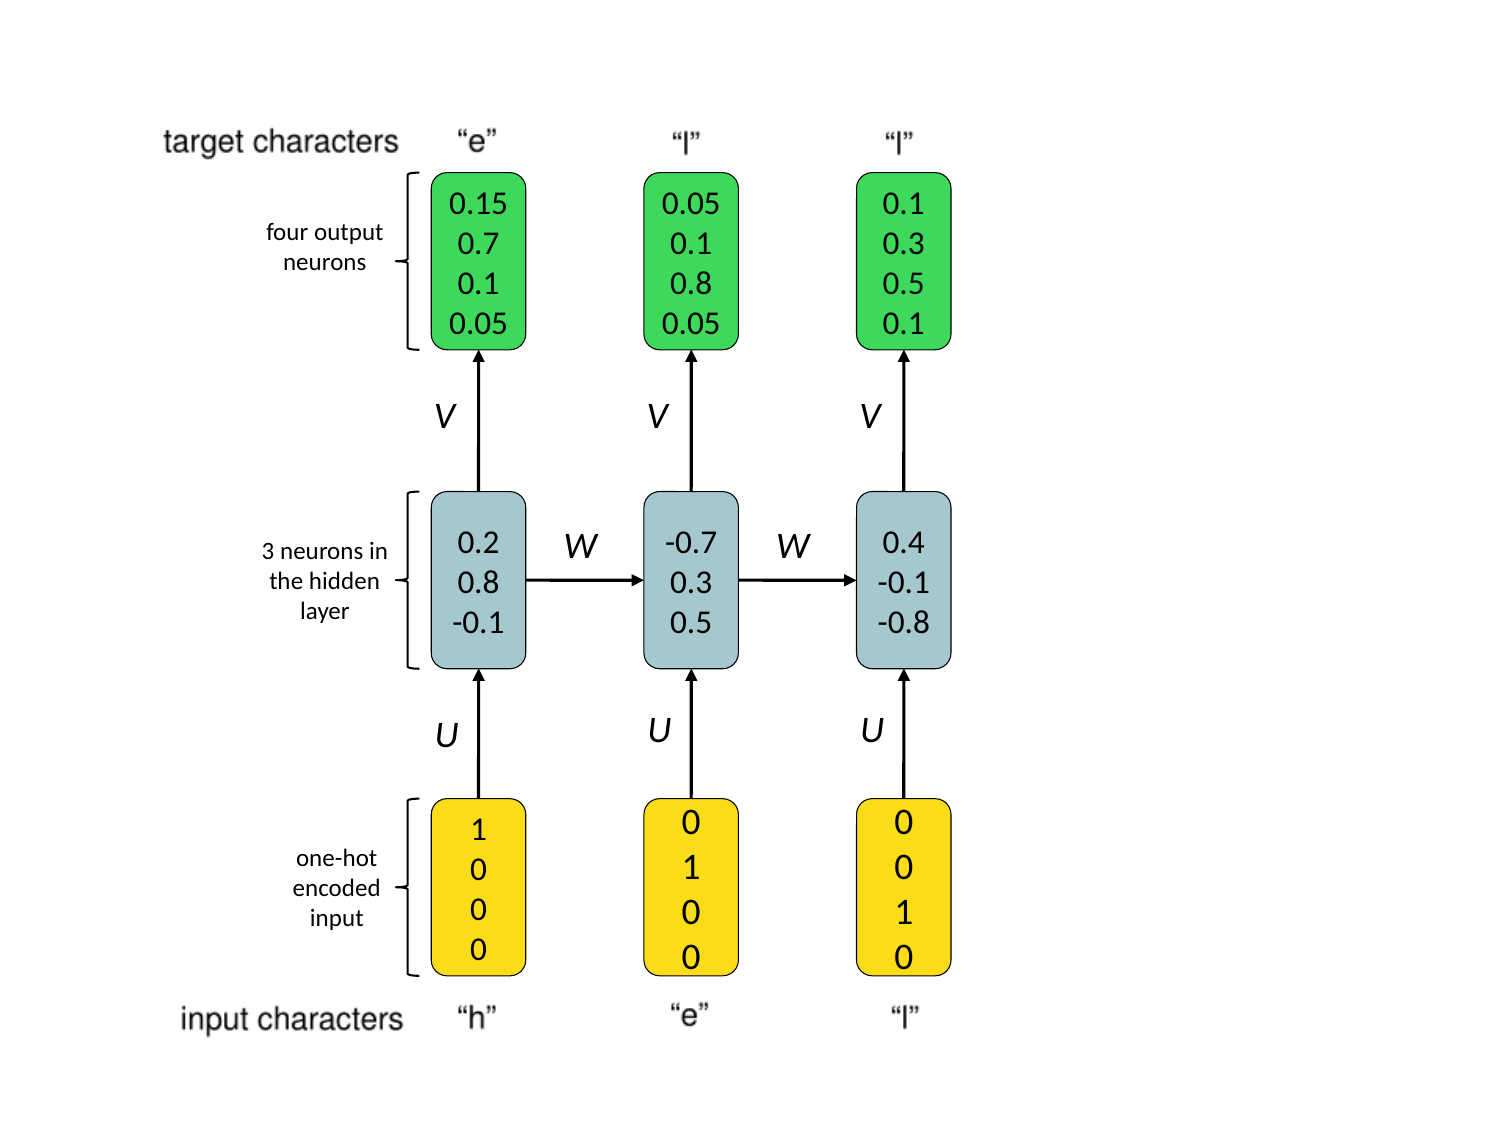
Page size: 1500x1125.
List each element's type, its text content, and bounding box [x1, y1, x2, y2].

picture [667, 125, 707, 160]
picture [454, 999, 504, 1033]
text_box four output neurons [242, 208, 408, 283]
text_box 1 0 0 0 [431, 798, 526, 976]
text_box 0 0 1 0 [856, 798, 952, 976]
text_box 0 1 0 0 [643, 798, 739, 976]
picture [159, 124, 405, 161]
text_box 3 neurons in the hidden layer [242, 527, 408, 632]
text_box one-hot encoded input [265, 834, 408, 939]
chart [431, 397, 466, 435]
chart [856, 710, 891, 752]
picture [667, 999, 713, 1031]
chart [431, 716, 466, 757]
picture [886, 999, 926, 1034]
text_box 0.05 0.1 0.8 0.05 [643, 172, 739, 350]
chart [643, 710, 679, 752]
text_box 0.1 0.3 0.5 0.1 [856, 172, 952, 350]
text_box 0.4 -0.1 -0.8 [856, 491, 952, 669]
picture [176, 999, 408, 1039]
chart [643, 397, 679, 435]
chart [856, 397, 891, 435]
chart [773, 527, 818, 565]
chart [561, 527, 606, 565]
text_box 0.2 0.8 -0.1 [431, 491, 526, 669]
picture [880, 125, 920, 160]
text_box -0.7 0.3 0.5 [643, 491, 739, 669]
text_box 0.15 0.7 0.1 0.05 [431, 172, 526, 350]
picture [454, 125, 501, 157]
